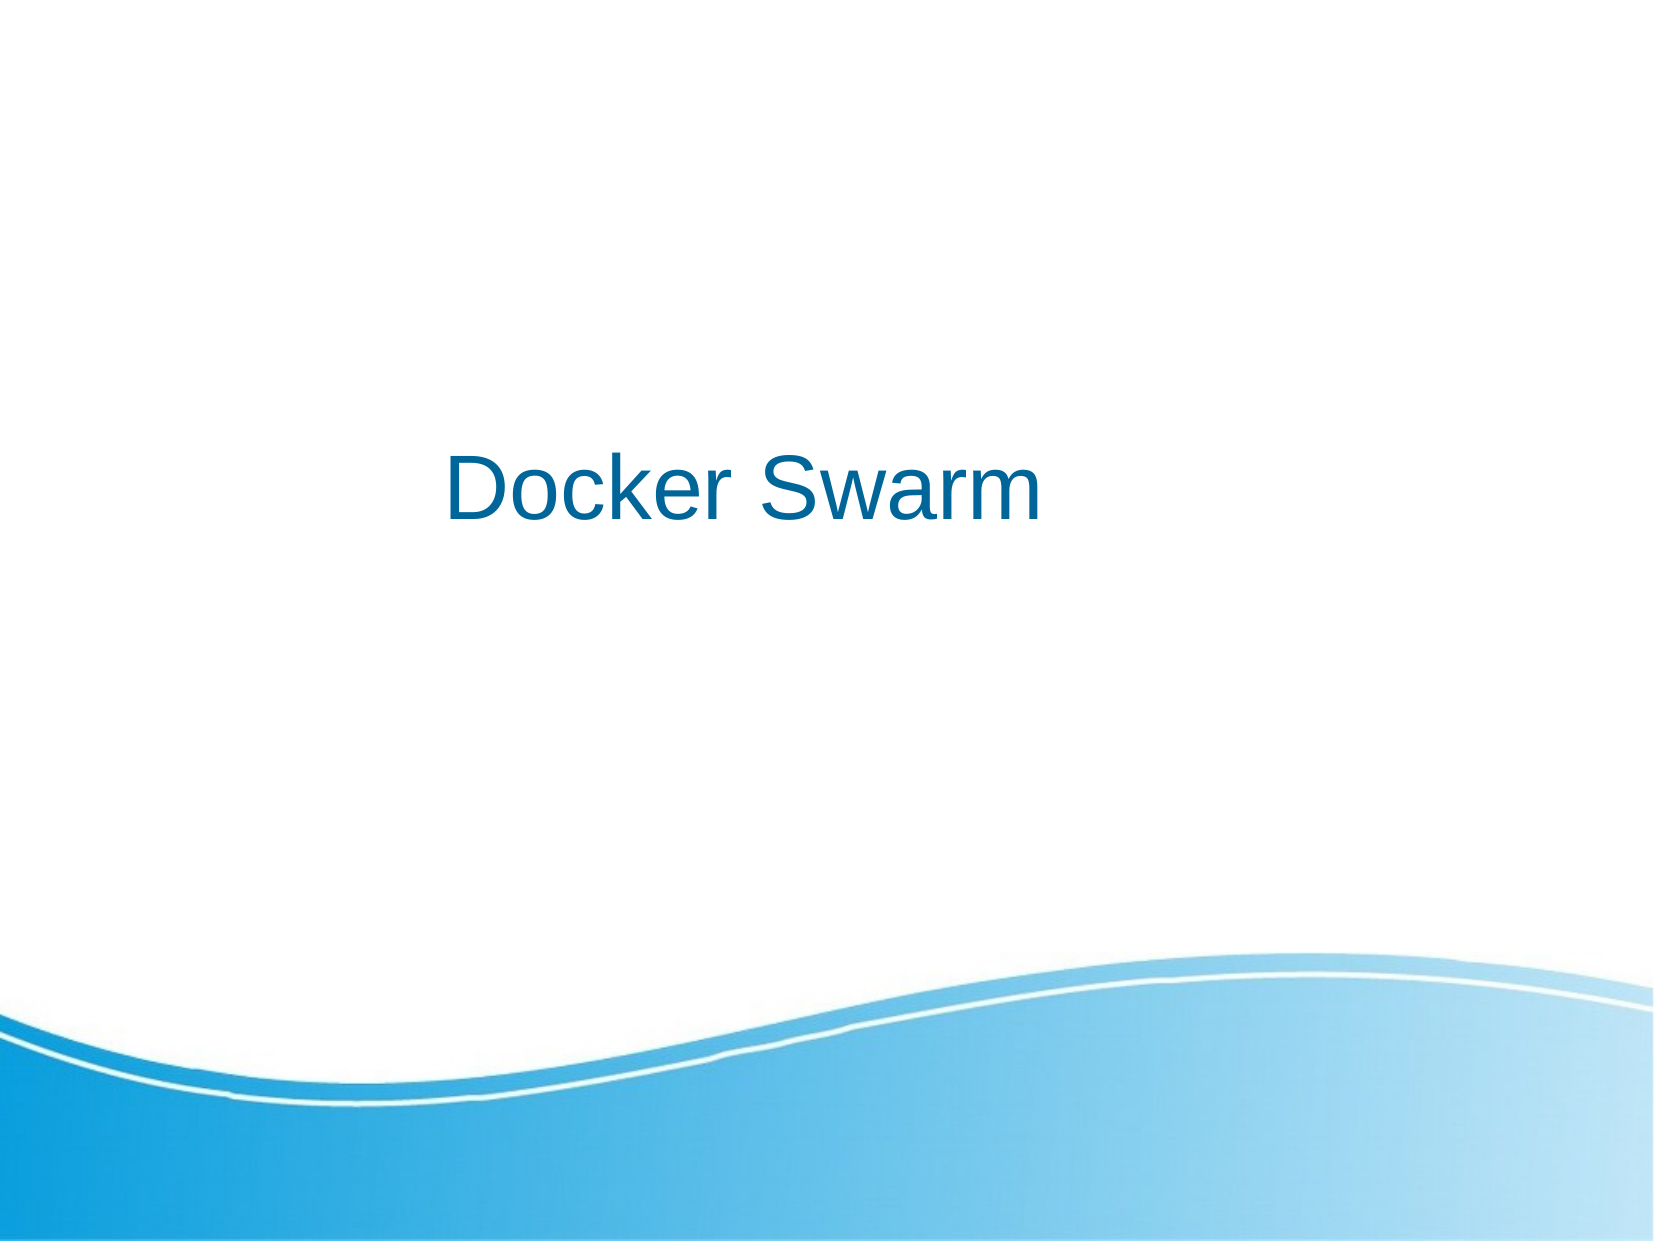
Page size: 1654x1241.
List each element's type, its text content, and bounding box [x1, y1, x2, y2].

title Docker Swarm [0, 384, 1489, 592]
picture [0, 952, 1654, 1241]
